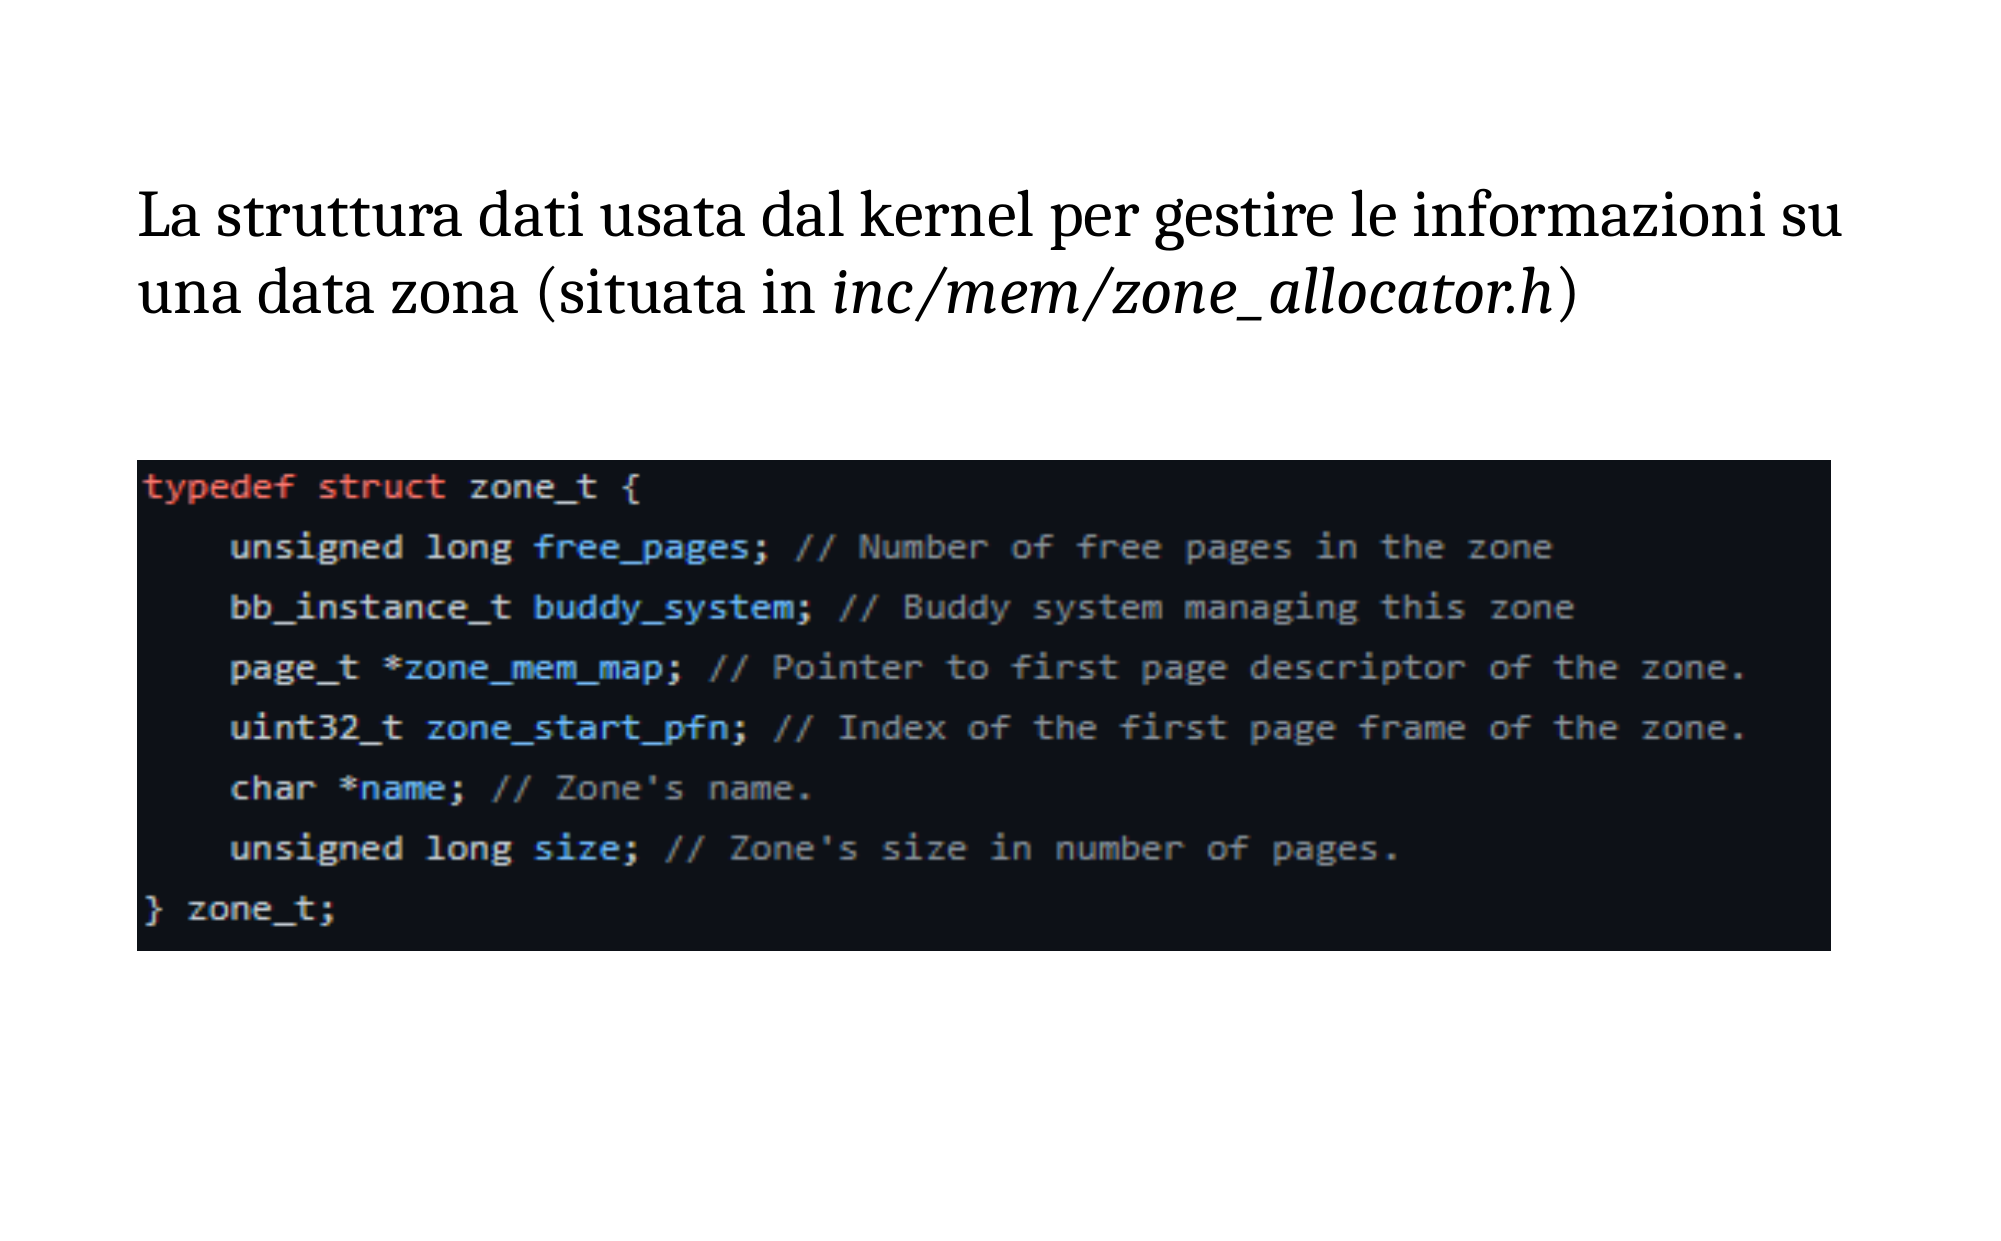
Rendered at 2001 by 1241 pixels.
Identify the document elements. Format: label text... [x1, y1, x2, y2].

picture [137, 460, 1831, 951]
title La struttura dati usata dal kernel per gestire le informazioni su una data zona (situata in inc/mem/zone_allocator.h) [137, 176, 1863, 417]
